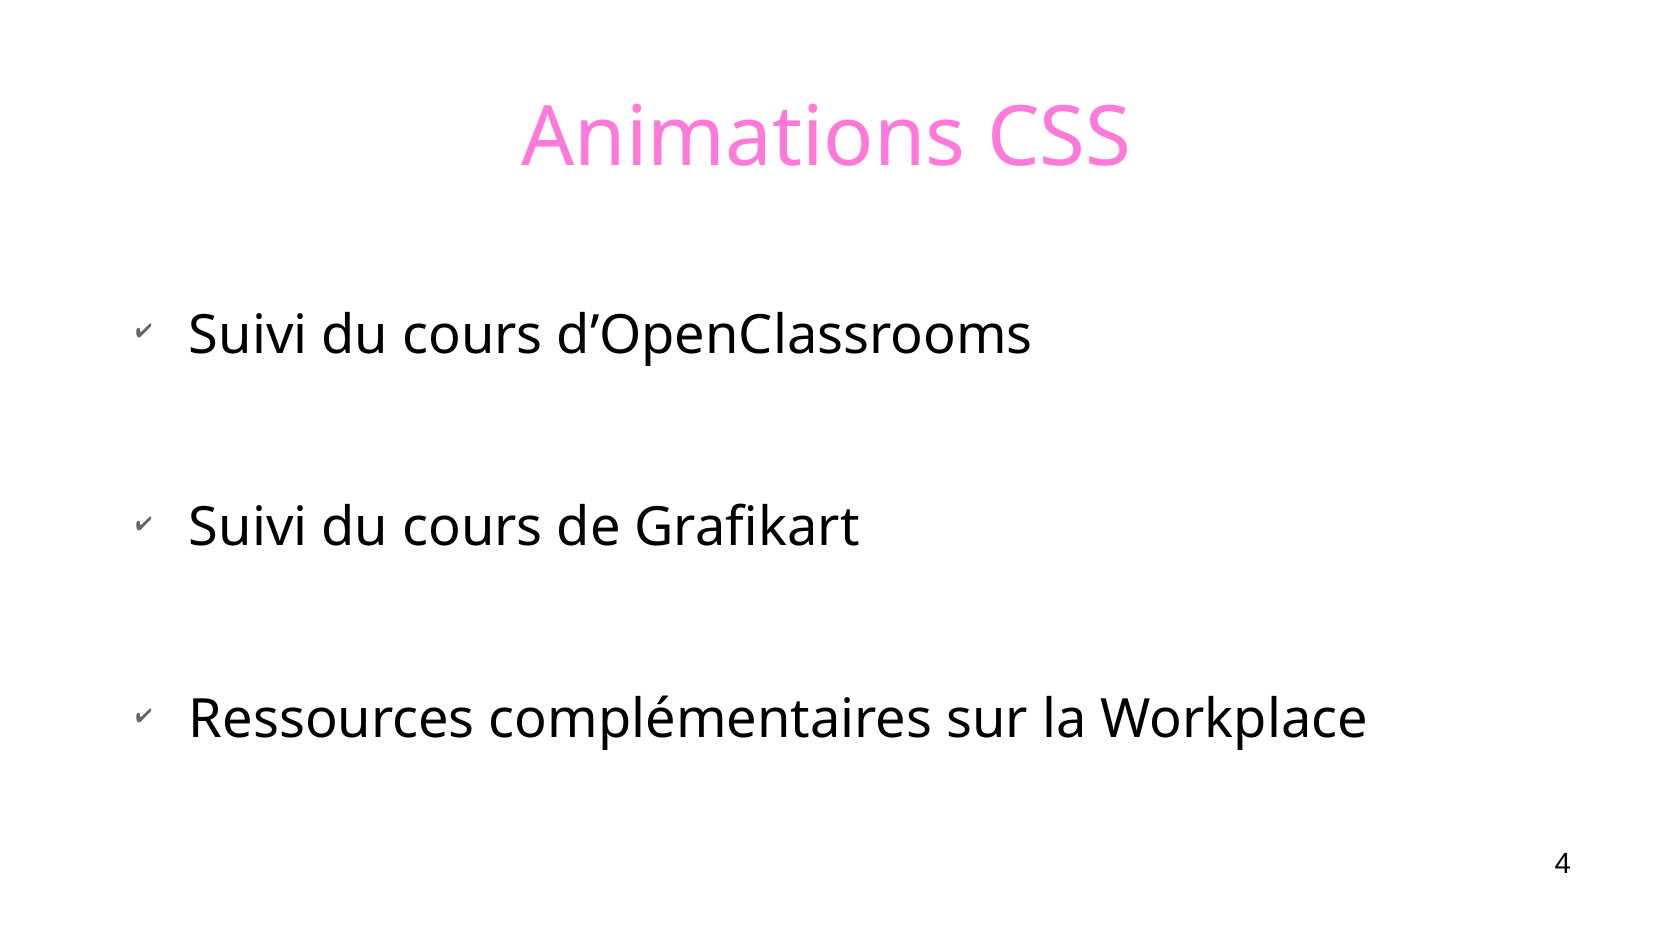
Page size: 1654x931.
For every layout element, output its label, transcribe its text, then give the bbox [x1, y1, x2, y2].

title Animations CSS [118, 59, 1536, 207]
list Suivi du cours d’OpenClassrooms Suivi du cours de Grafikart Ressources complémentaires sur la Workplace [118, 295, 1536, 886]
